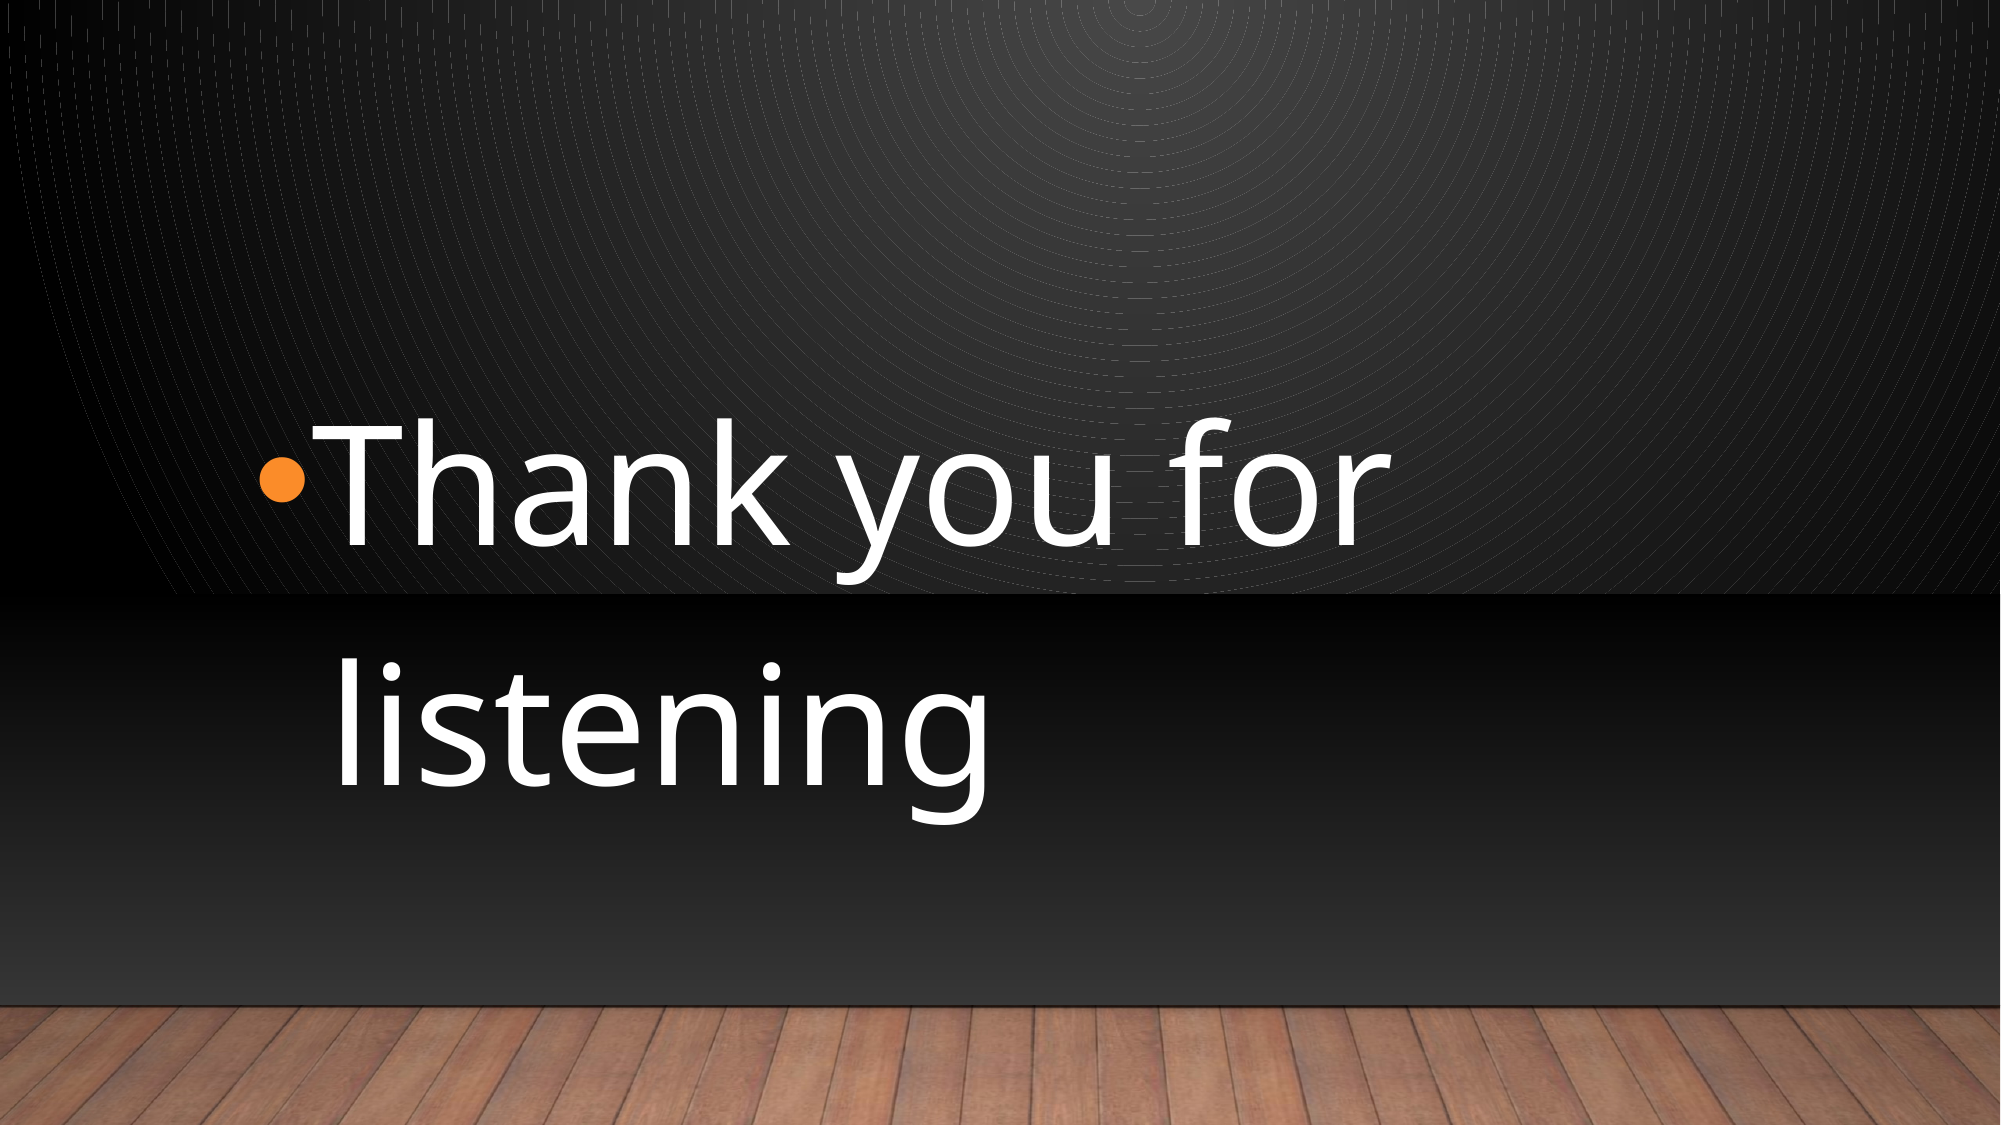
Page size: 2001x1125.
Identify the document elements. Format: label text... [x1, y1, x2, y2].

list Thank you for listening [238, 330, 1763, 897]
